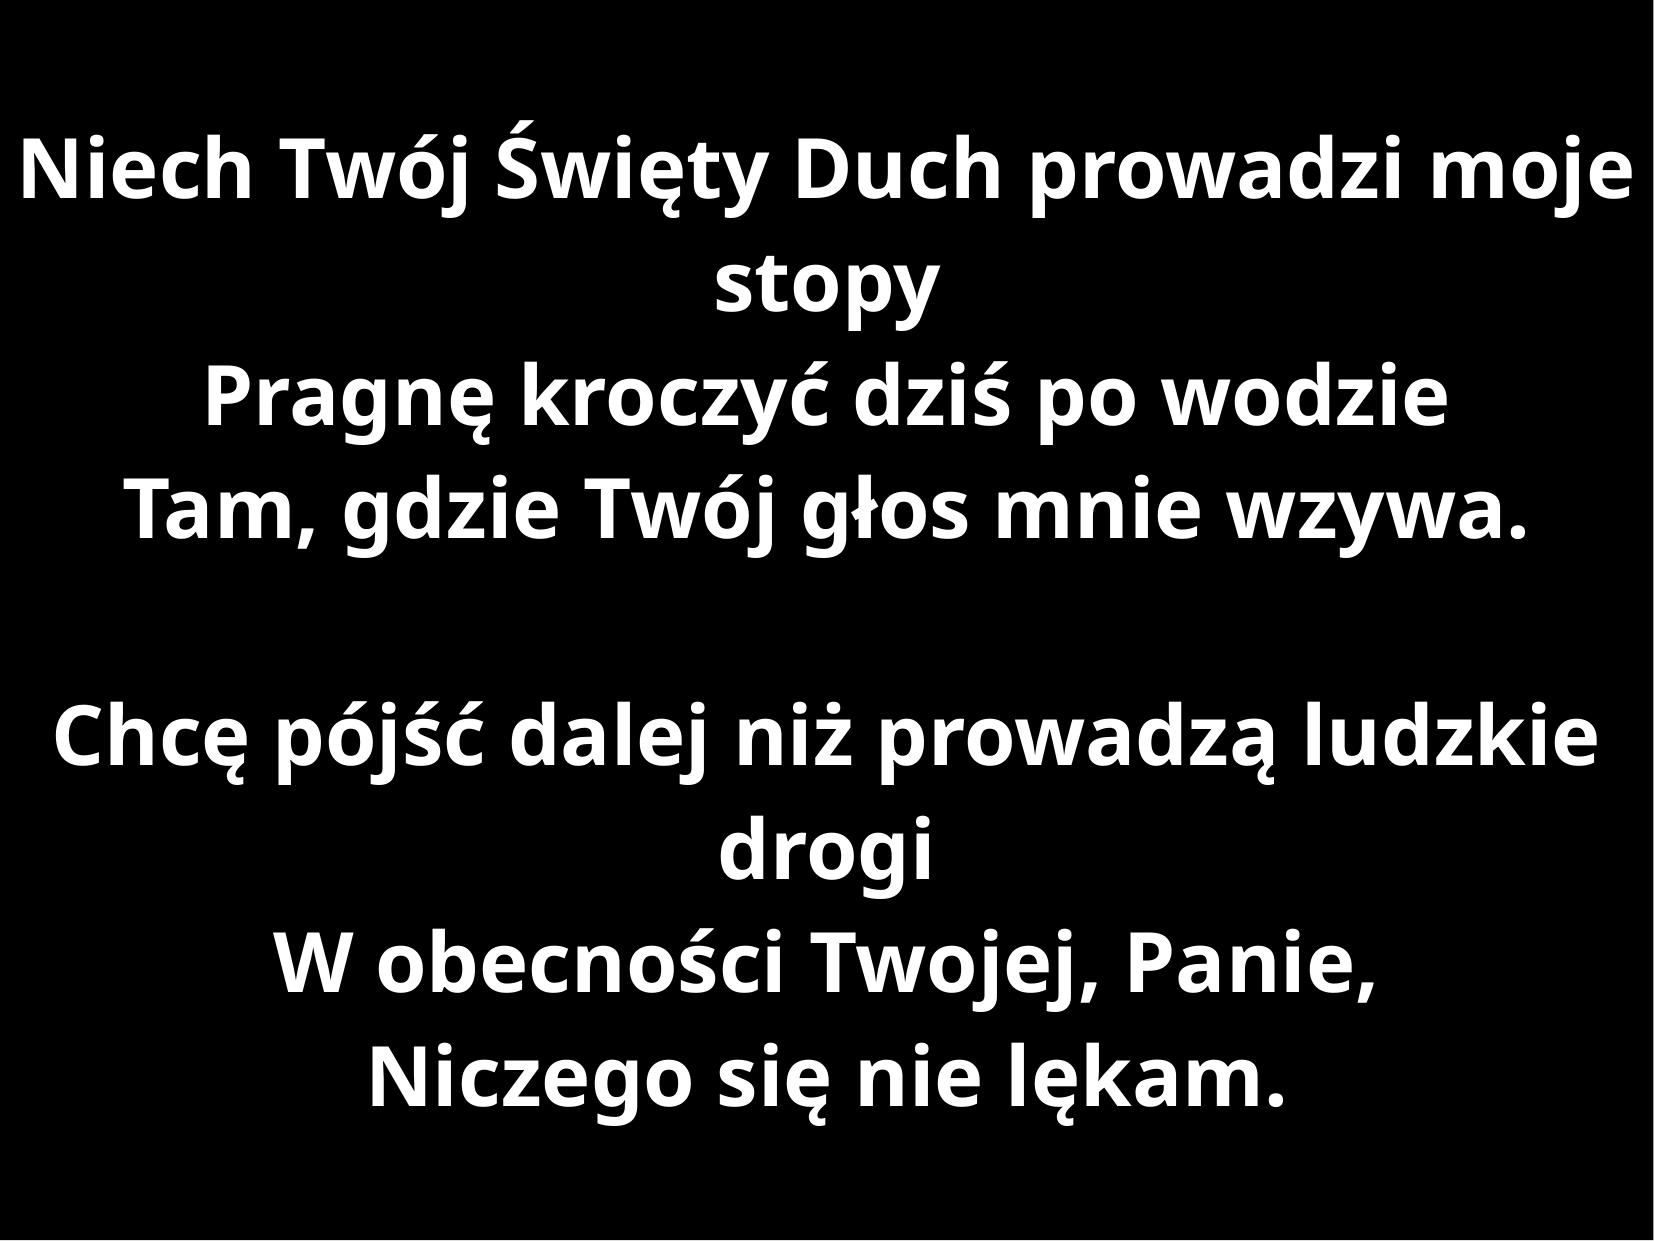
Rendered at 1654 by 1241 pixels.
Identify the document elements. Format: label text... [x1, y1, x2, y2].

title Niech Twój Święty Duch prowadzi moje stopy Pragnę kroczyć dziś po wodzie Tam, gdzie Twój głos mnie wzywa. Chcę pójść dalej niż prowadzą ludzkie drogi W obecności Twojej, Panie, Niczego się nie lękam. [0, 0, 1654, 1241]
